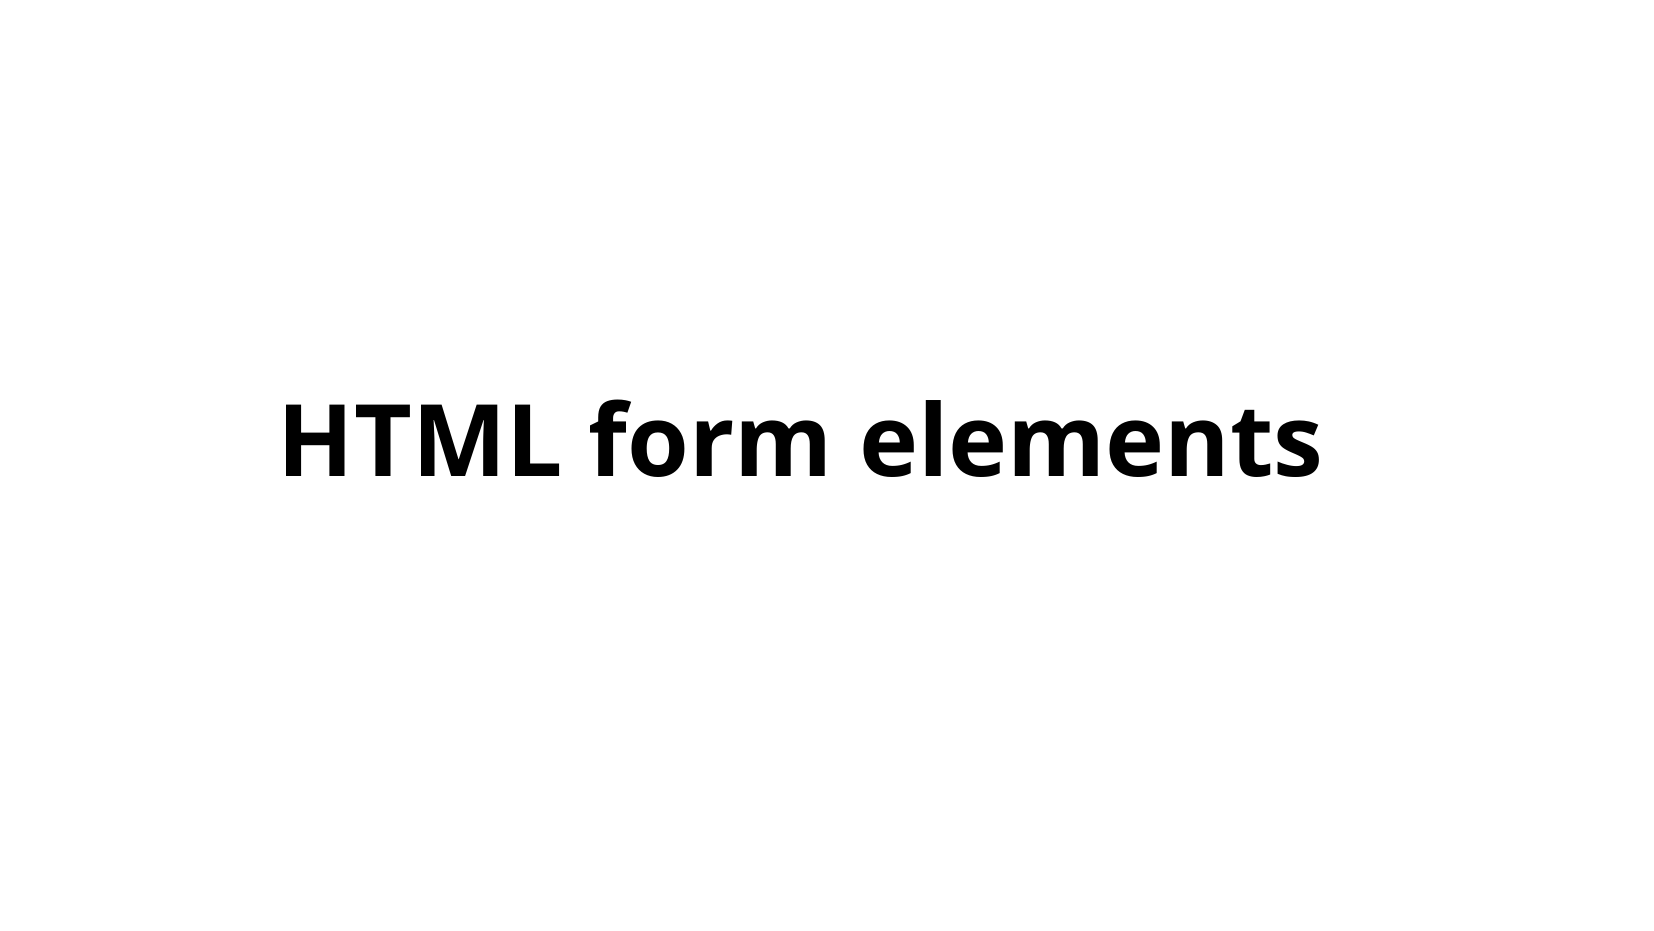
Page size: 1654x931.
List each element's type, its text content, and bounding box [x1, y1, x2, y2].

title HTML form elements [56, 360, 1546, 516]
